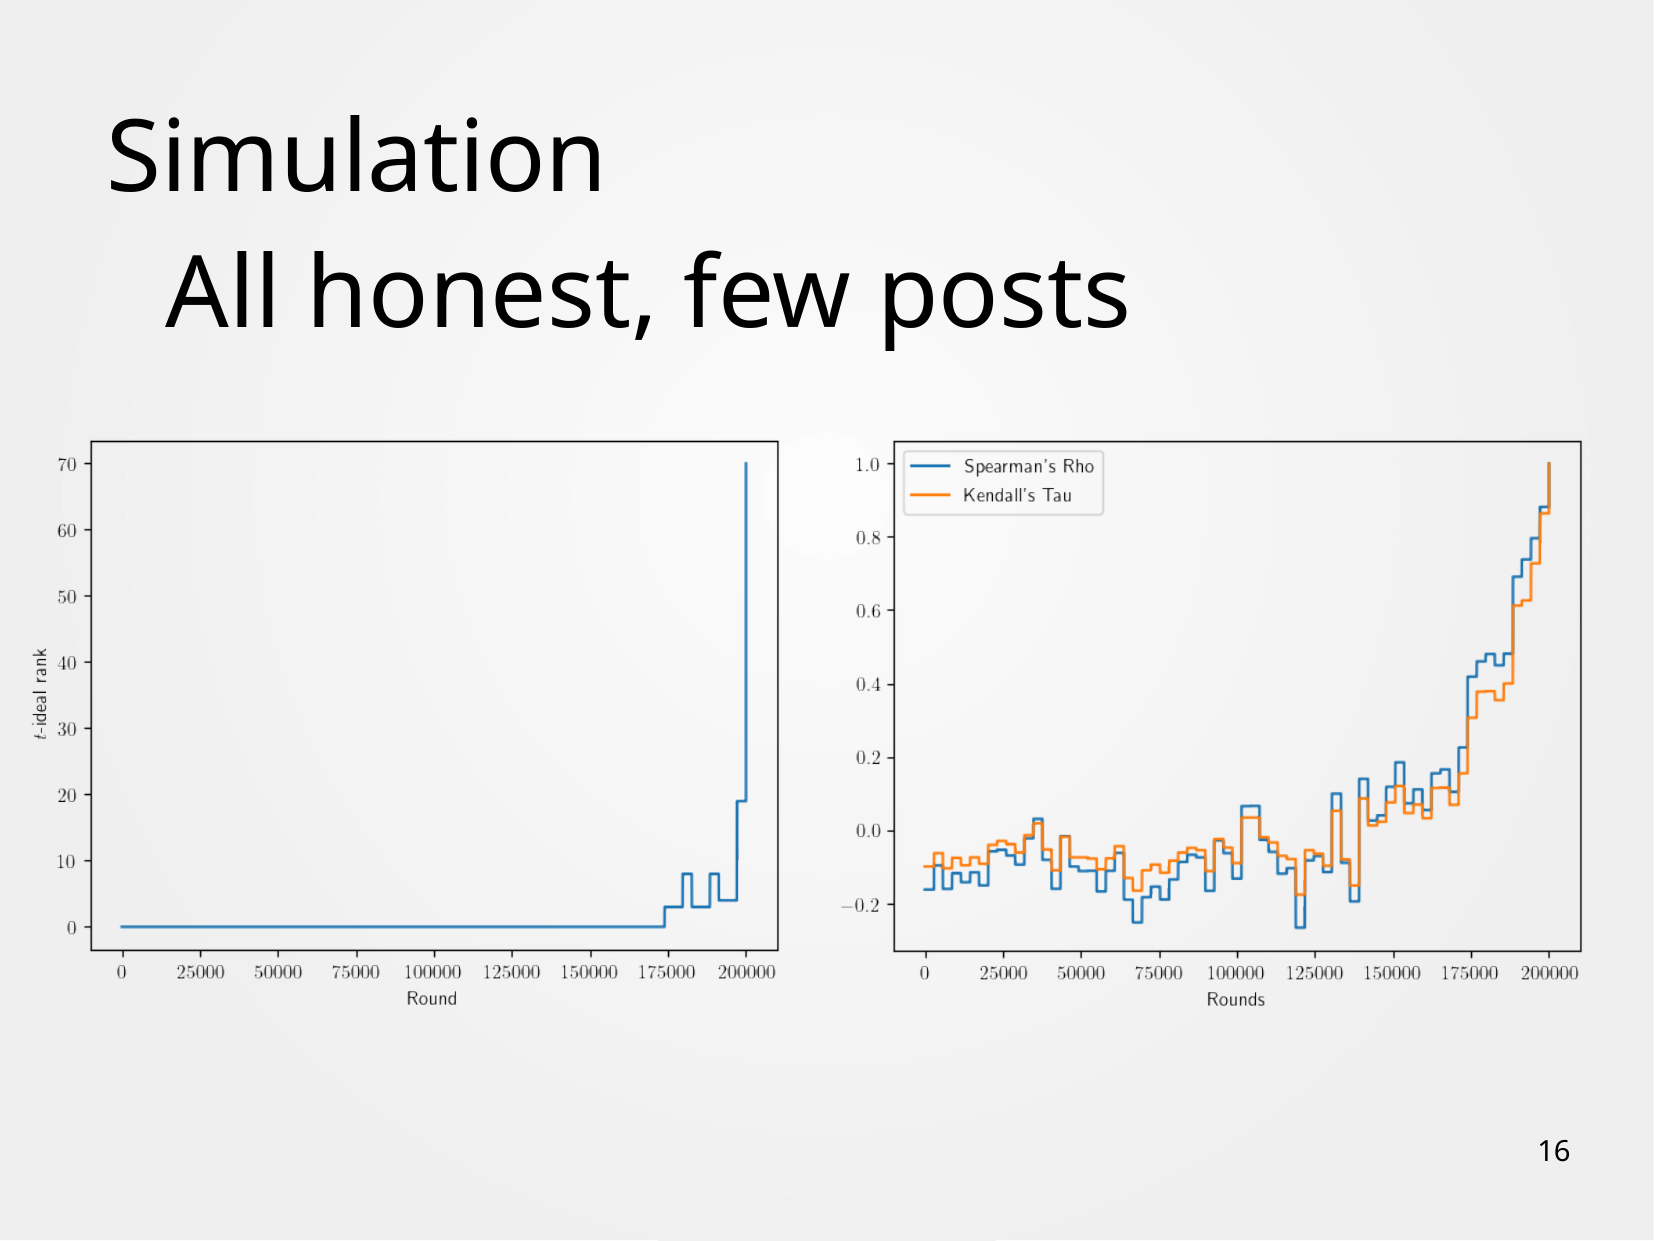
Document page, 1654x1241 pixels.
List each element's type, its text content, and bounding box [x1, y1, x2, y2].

title Simulation All honest, few posts [106, 124, 1586, 358]
picture [0, 361, 1654, 1024]
